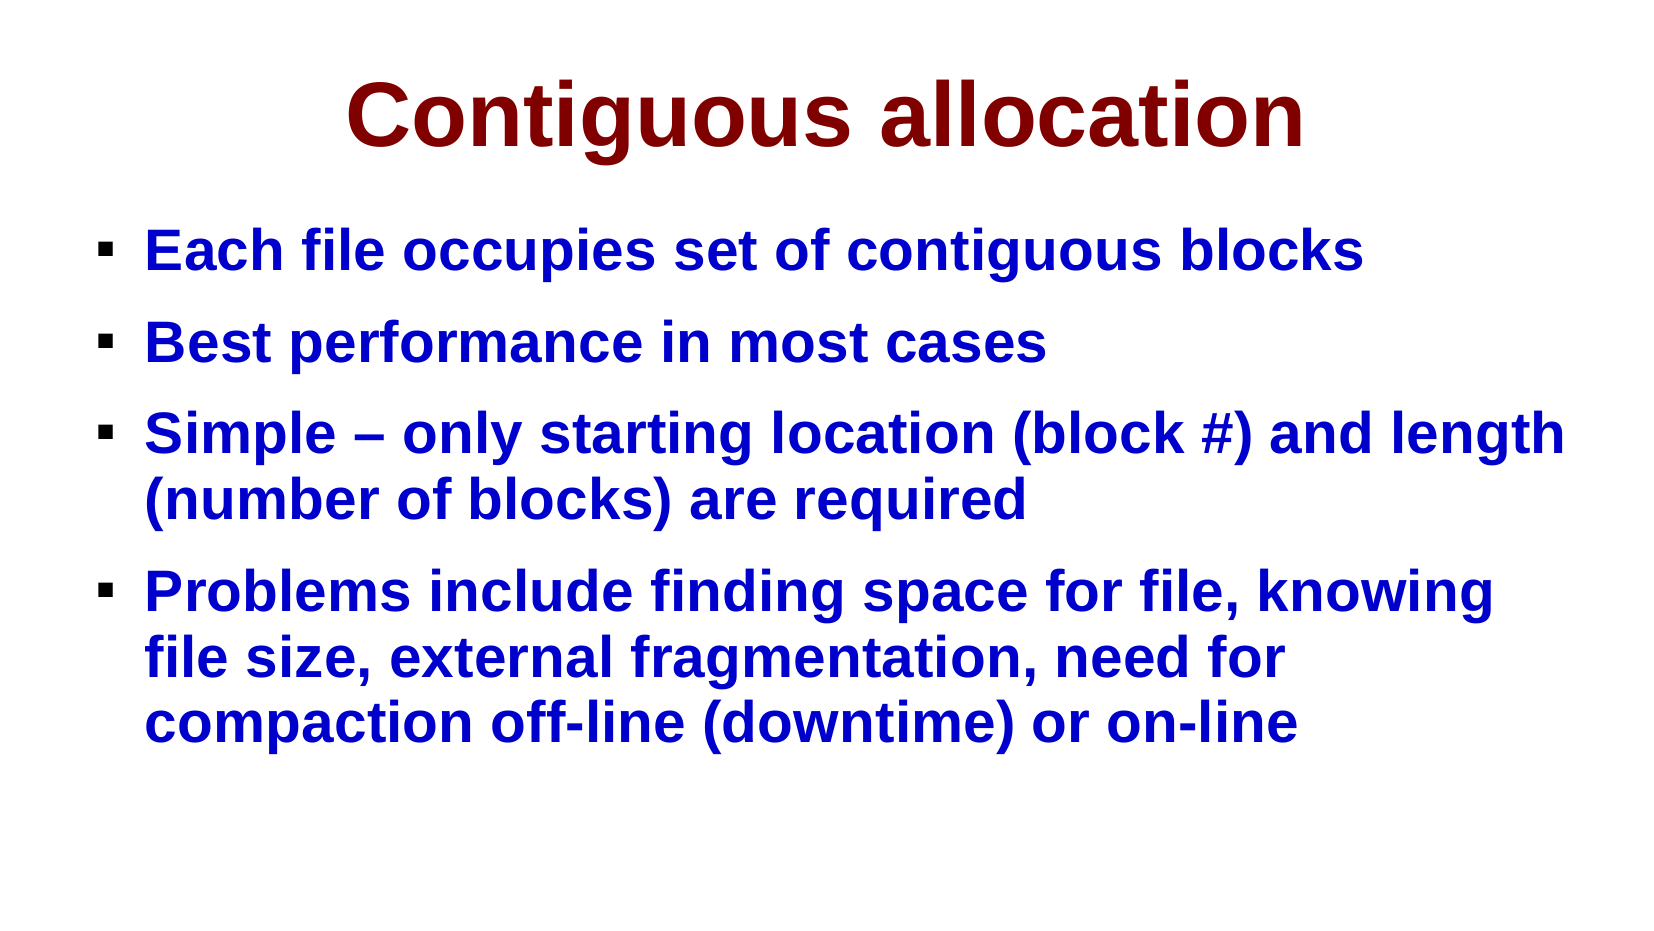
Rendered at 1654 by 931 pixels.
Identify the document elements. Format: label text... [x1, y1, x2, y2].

list Each file occupies set of contiguous blocks Best performance in most cases Simple – only starting location (block #) and length (number of blocks) are required Problems include finding space for file, knowing file size, external fragmentation, need for compaction off-line (downtime) or on-line [82, 217, 1571, 757]
title Contiguous allocation [82, 37, 1571, 193]
